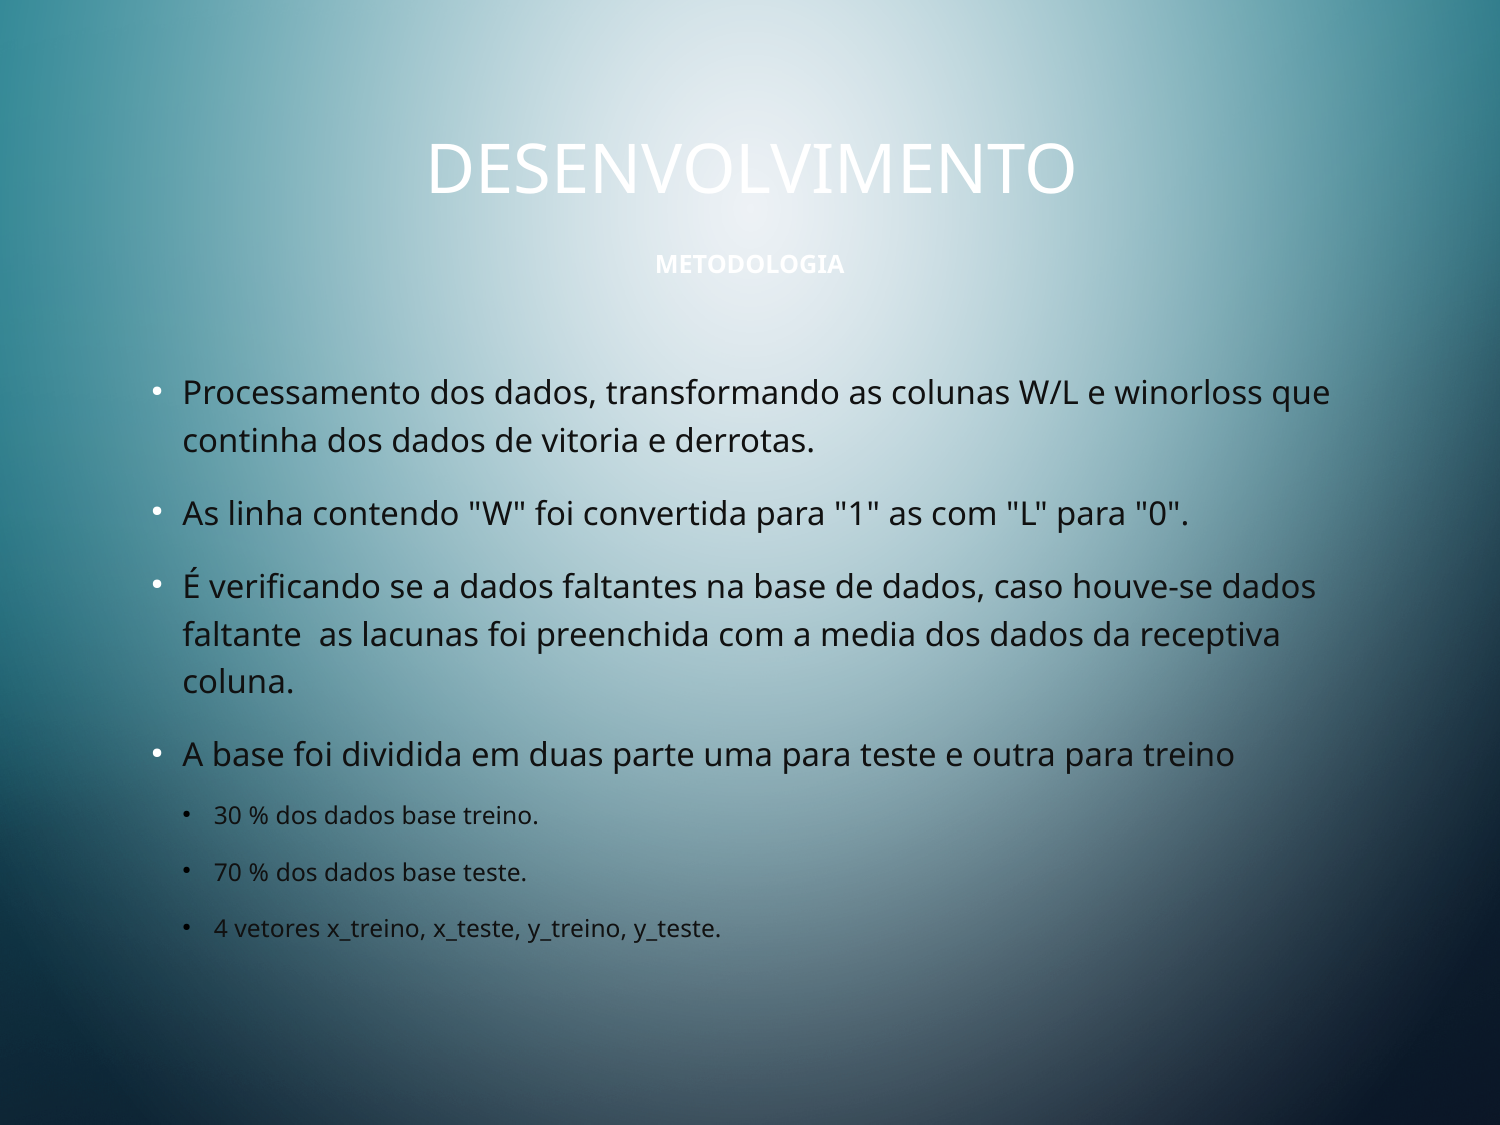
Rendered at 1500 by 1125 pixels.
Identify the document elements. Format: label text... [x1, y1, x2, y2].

picture [0, 0, 1500, 1125]
title Metodologia [140, 216, 1360, 317]
list Processamento dos dados, transformando as colunas W/L e winorloss que continha dos dados de vitoria e derrotas. As linha contendo "W" foi convertida para "1" as com "L" para "0". É verificando se a dados faltantes na base de dados, caso houve-se dados faltante as lacunas foi preenchida com a media dos dados da receptiva coluna. A base foi dividida em duas parte uma para teste e outra para treino 30 % dos dados base treino. 70 % dos dados base teste. 4 vetores x_treino, x_teste, y_treino, y_teste. [151, 363, 1371, 945]
title Desenvolvimento [151, 106, 1371, 237]
